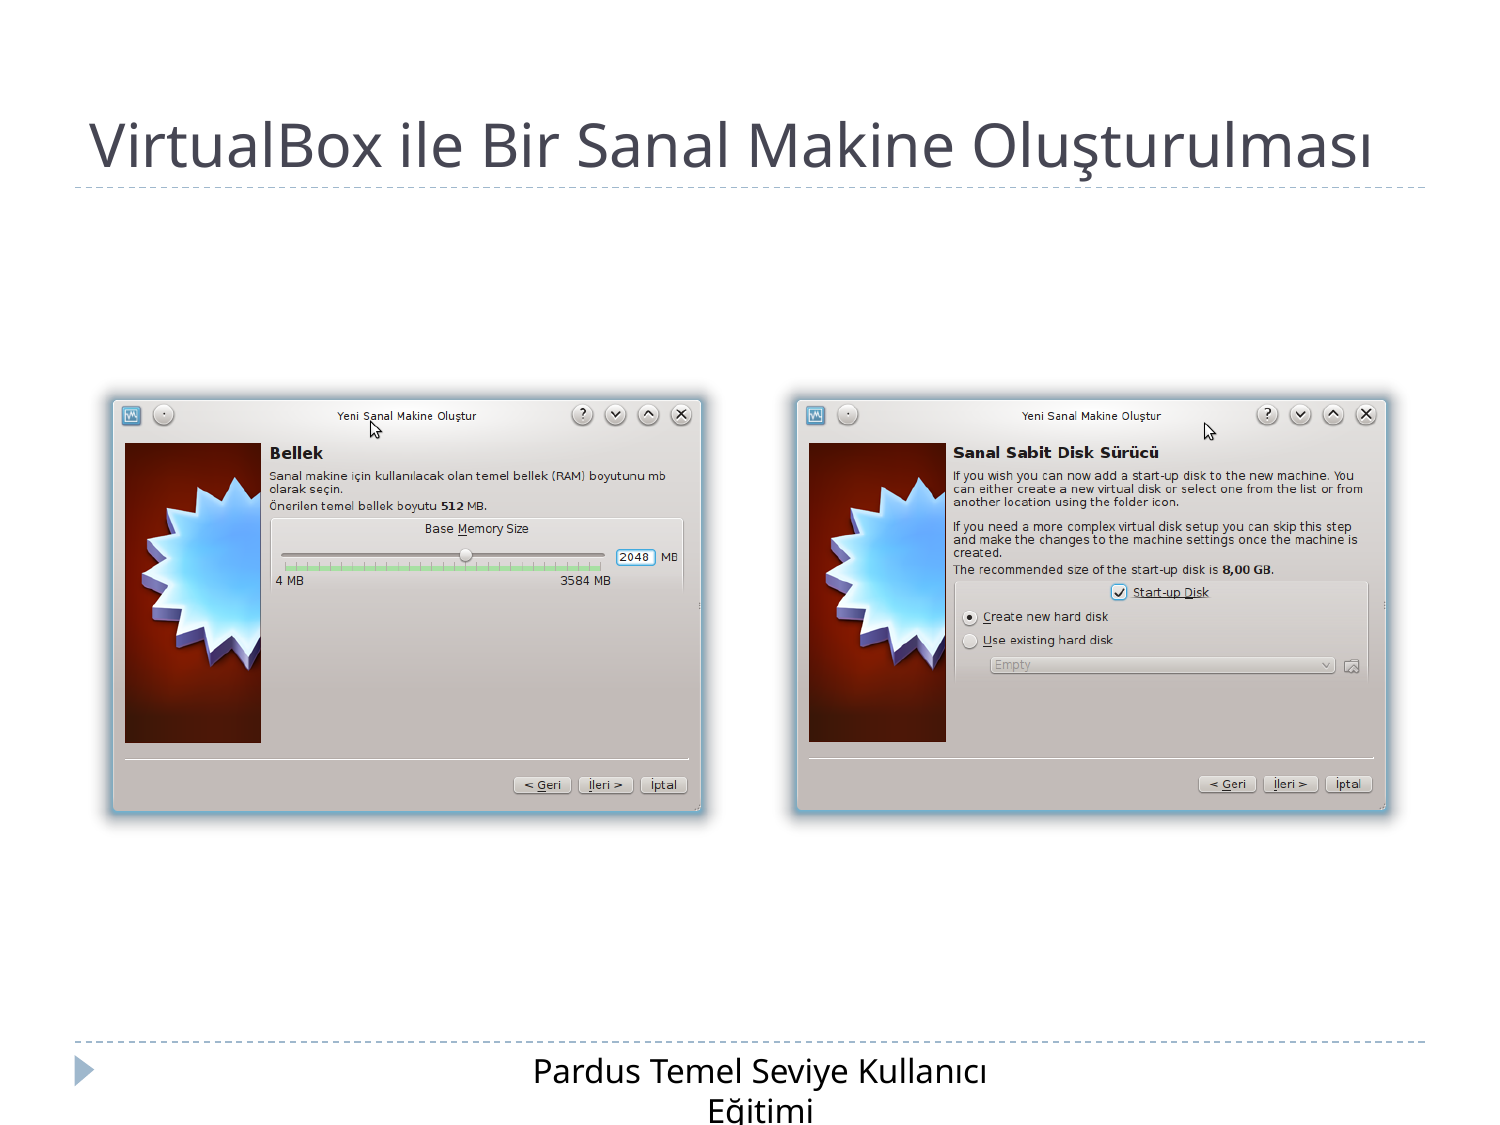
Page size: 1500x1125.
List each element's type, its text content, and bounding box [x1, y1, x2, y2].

picture [75, 362, 738, 848]
title VirtualBox ile Bir Sanal Makine Oluşturulması [75, 37, 1425, 188]
picture [759, 362, 1423, 847]
